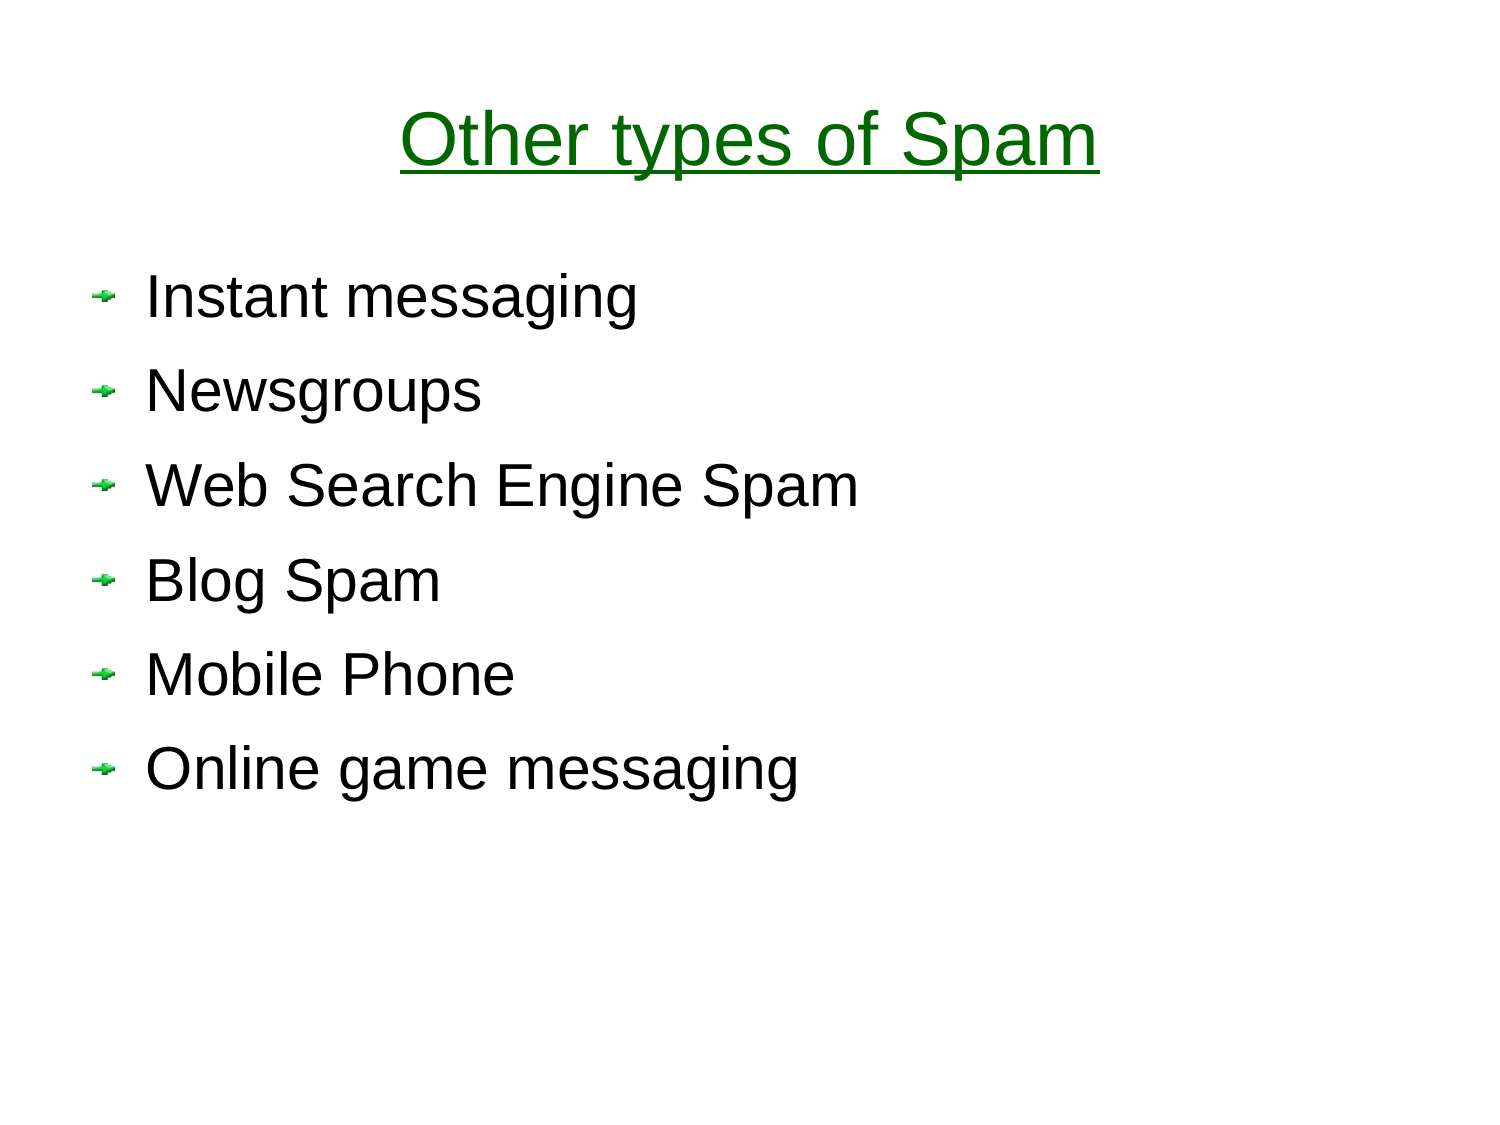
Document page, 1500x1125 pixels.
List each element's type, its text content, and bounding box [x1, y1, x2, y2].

title Other types of Spam [75, 45, 1425, 233]
list Instant messaging Newsgroups Web Search Engine Spam Blog Spam Mobile Phone Online game messaging [75, 262, 1425, 1006]
